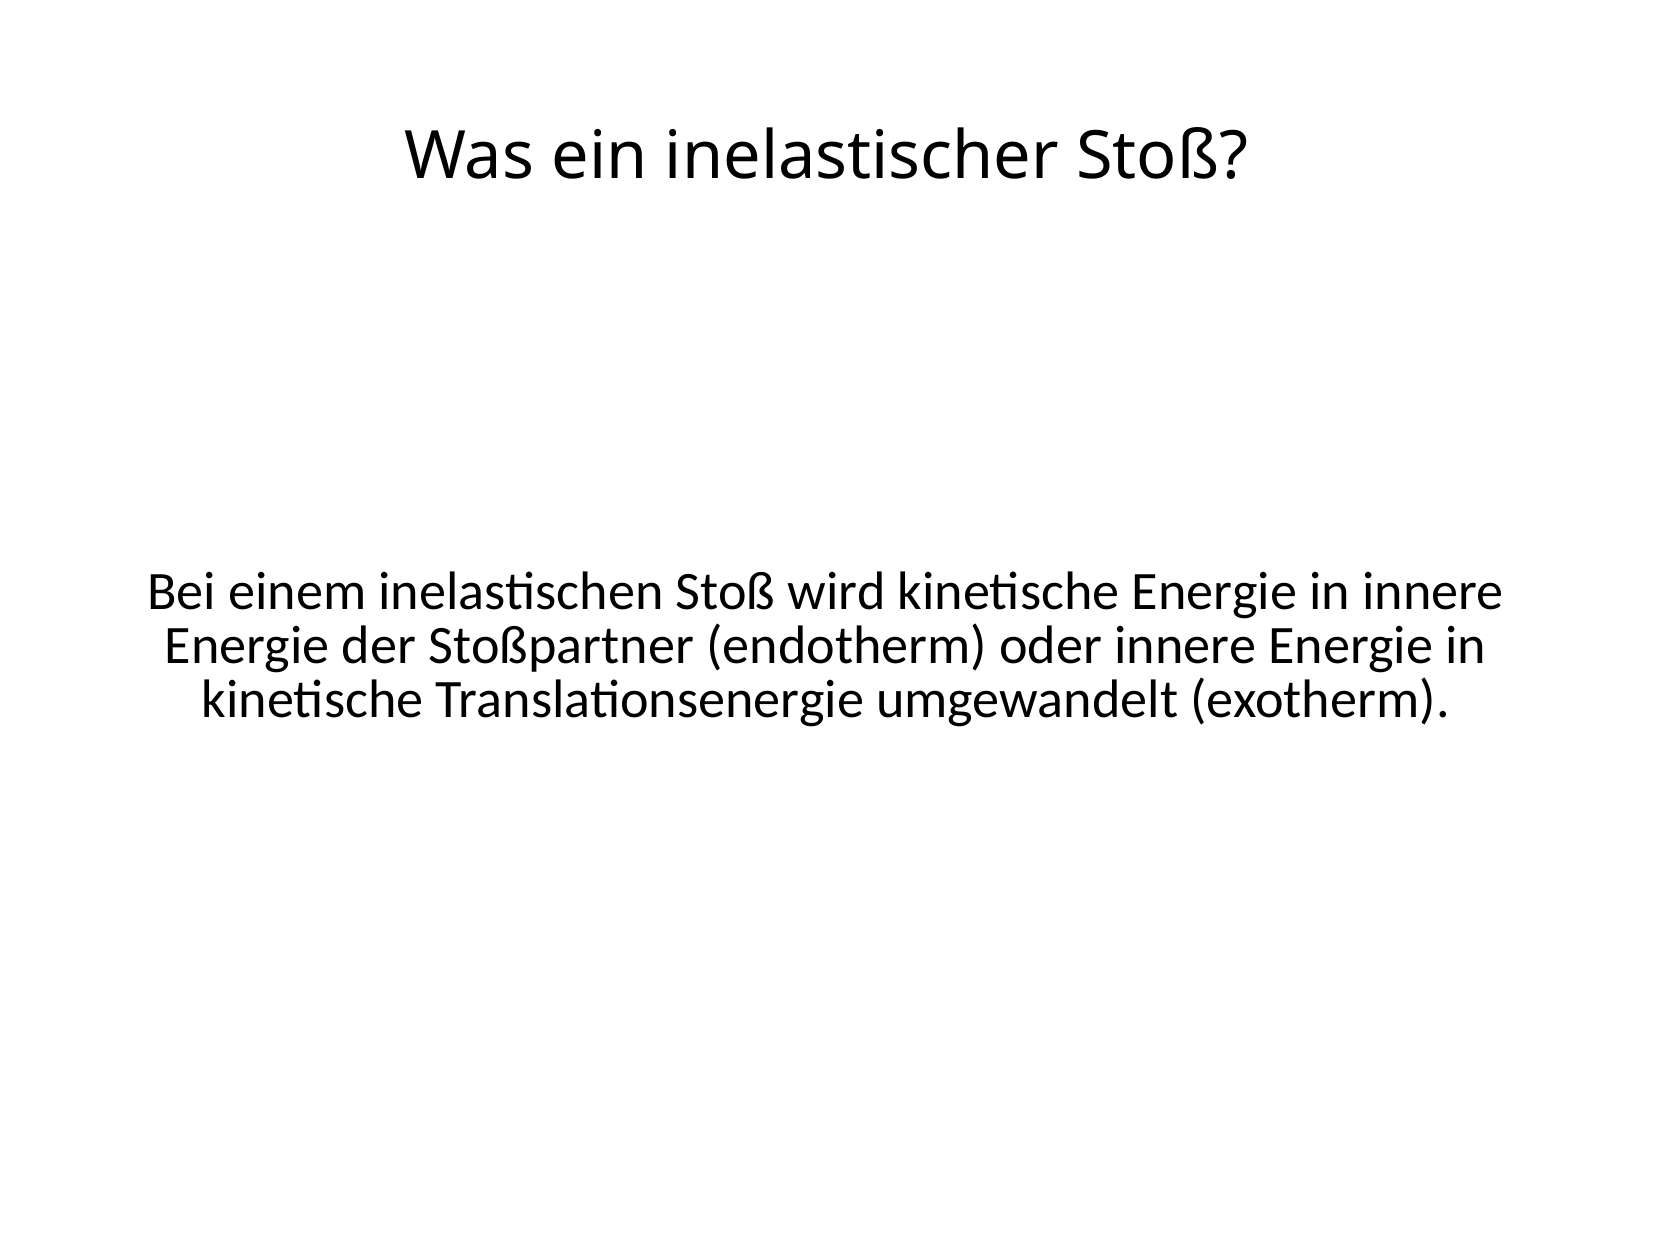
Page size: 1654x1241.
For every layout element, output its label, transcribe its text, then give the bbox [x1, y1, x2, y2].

title Was ein inelastischer Stoß? [82, 49, 1571, 257]
subtitle Bei einem inelastischen Stoß wird kinetische Energie in innere Energie der Stoßpartner (endotherm) oder innere Energie in kinetische Translationsenergie umgewandelt (exotherm). [82, 290, 1571, 1010]
